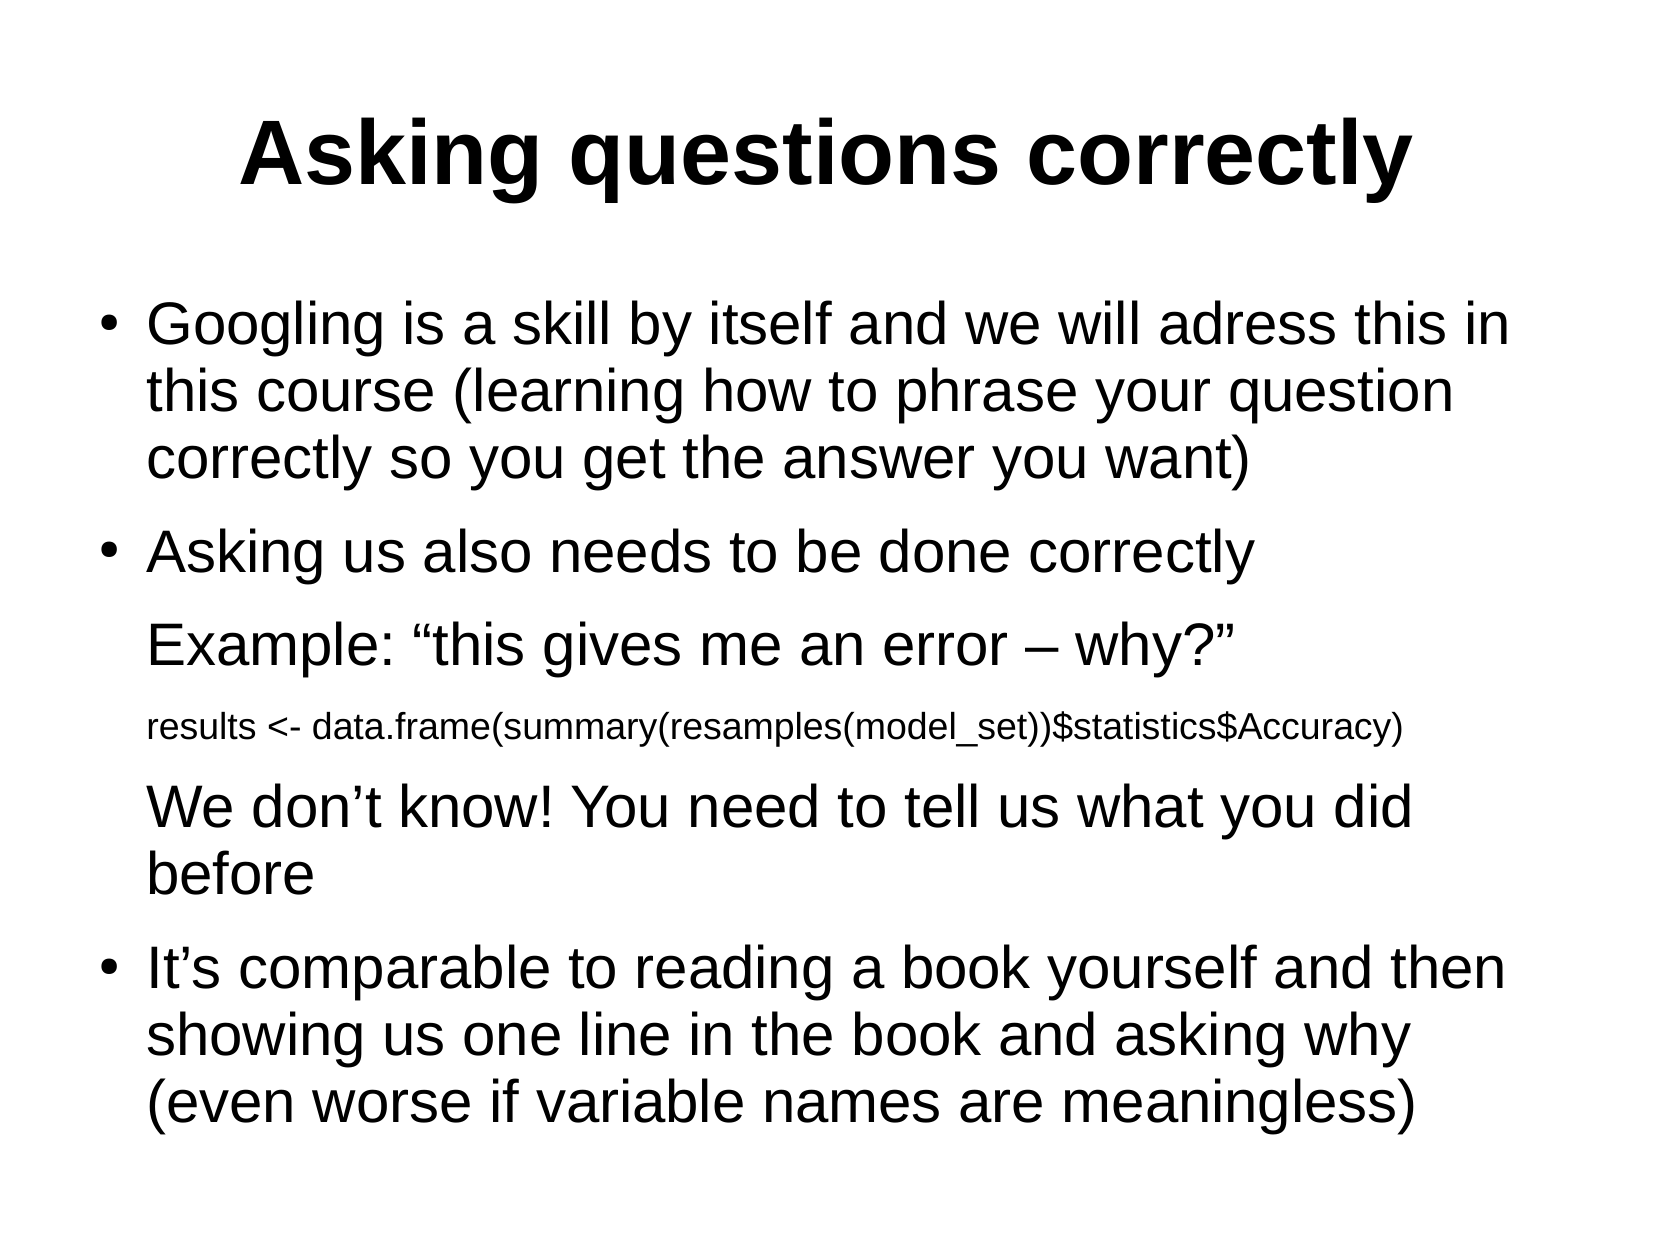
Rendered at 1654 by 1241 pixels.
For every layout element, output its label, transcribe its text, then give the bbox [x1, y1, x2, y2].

list Googling is a skill by itself and we will adress this in this course (learning how to phrase your question correctly so you get the answer you want) Asking us also needs to be done correctly Example: “this gives me an error – why?” results <- data.frame(summary(resamples(model_set))$statistics$Accuracy) We don’t know! You need to tell us what you did before It’s comparable to reading a book yourself and then showing us one line in the book and asking why (even worse if variable names are meaningless) [82, 290, 1576, 1141]
title Asking questions correctly [82, 49, 1571, 257]
